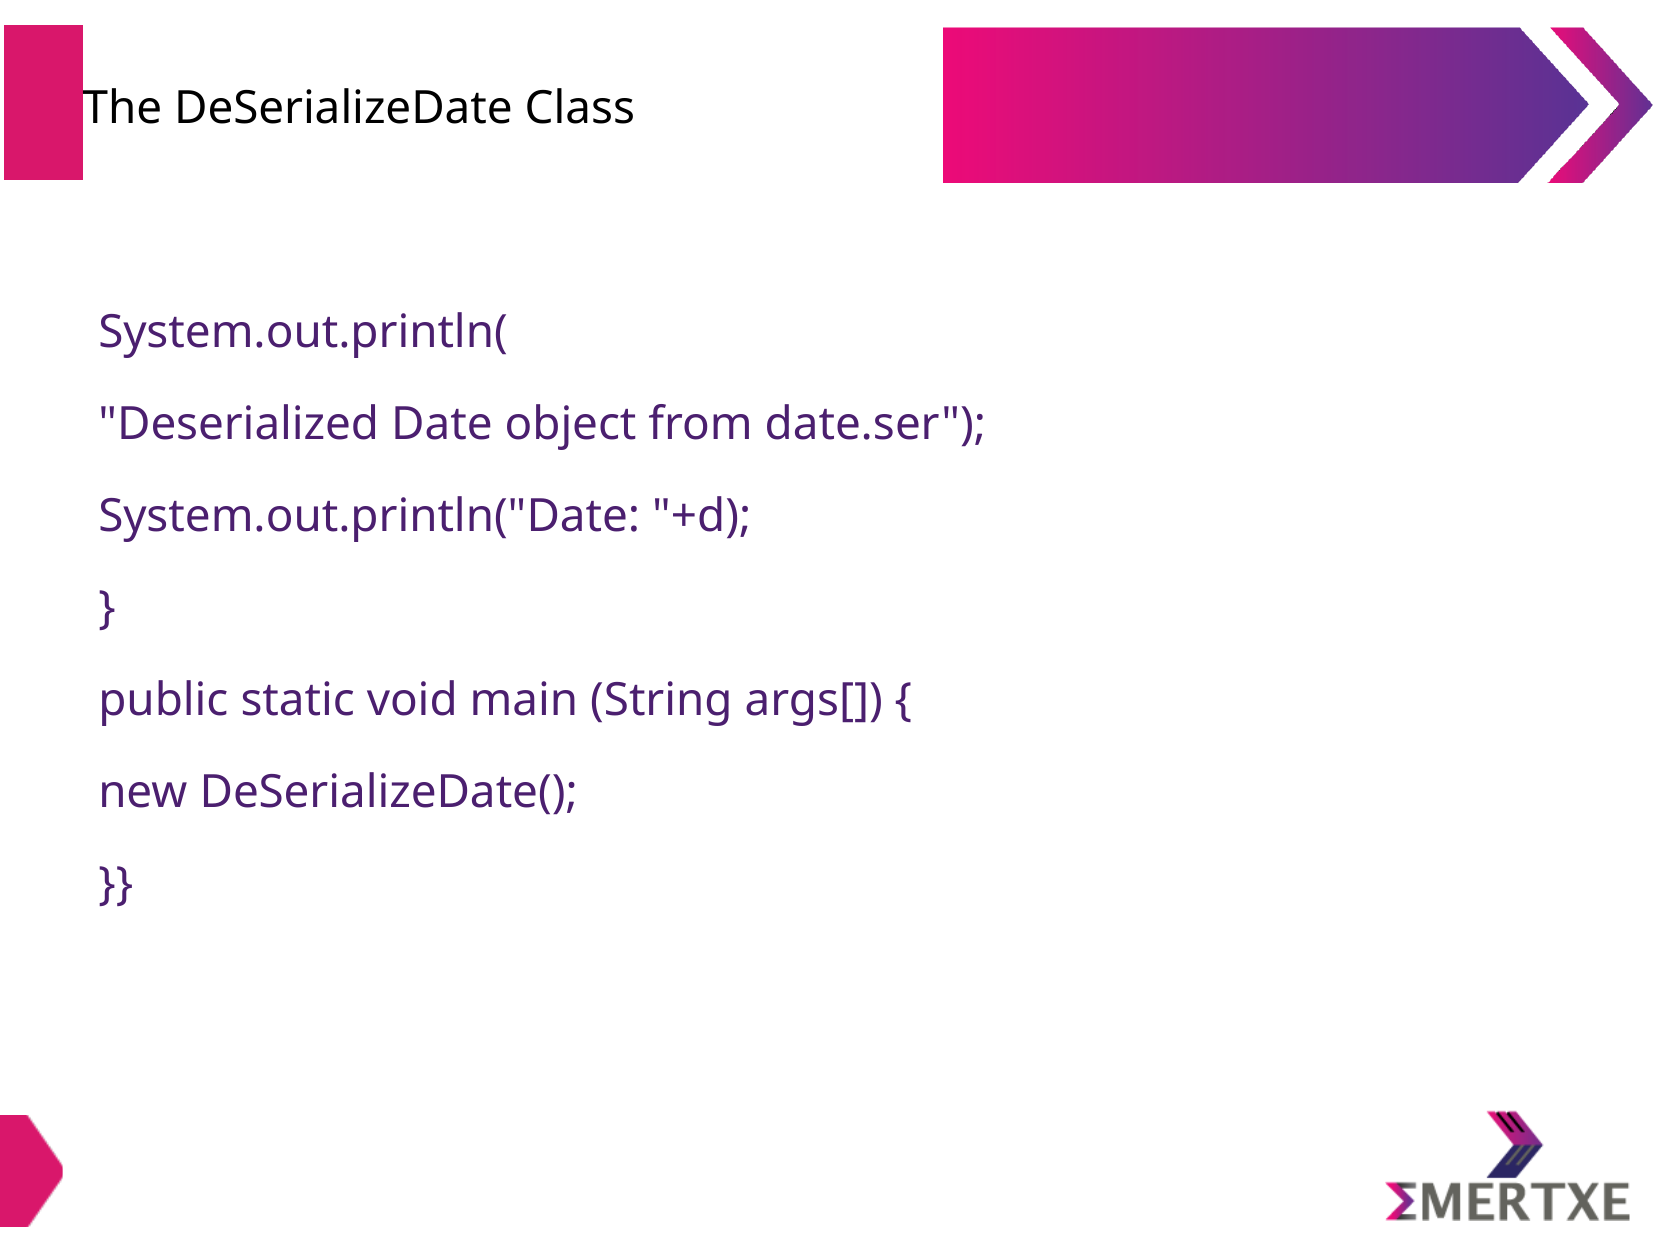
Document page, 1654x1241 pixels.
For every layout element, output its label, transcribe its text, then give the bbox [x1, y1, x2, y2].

title The DeSerializeDate Class [82, 2, 1571, 210]
list System.out.println( "Deserialized Date object from date.ser"); System.out.println("Date: "+d); } public static void main (String args[]) { new DeSerializeDate(); }} [98, 297, 1587, 1018]
picture [1385, 1107, 1631, 1221]
picture [1571, 27, 1653, 183]
